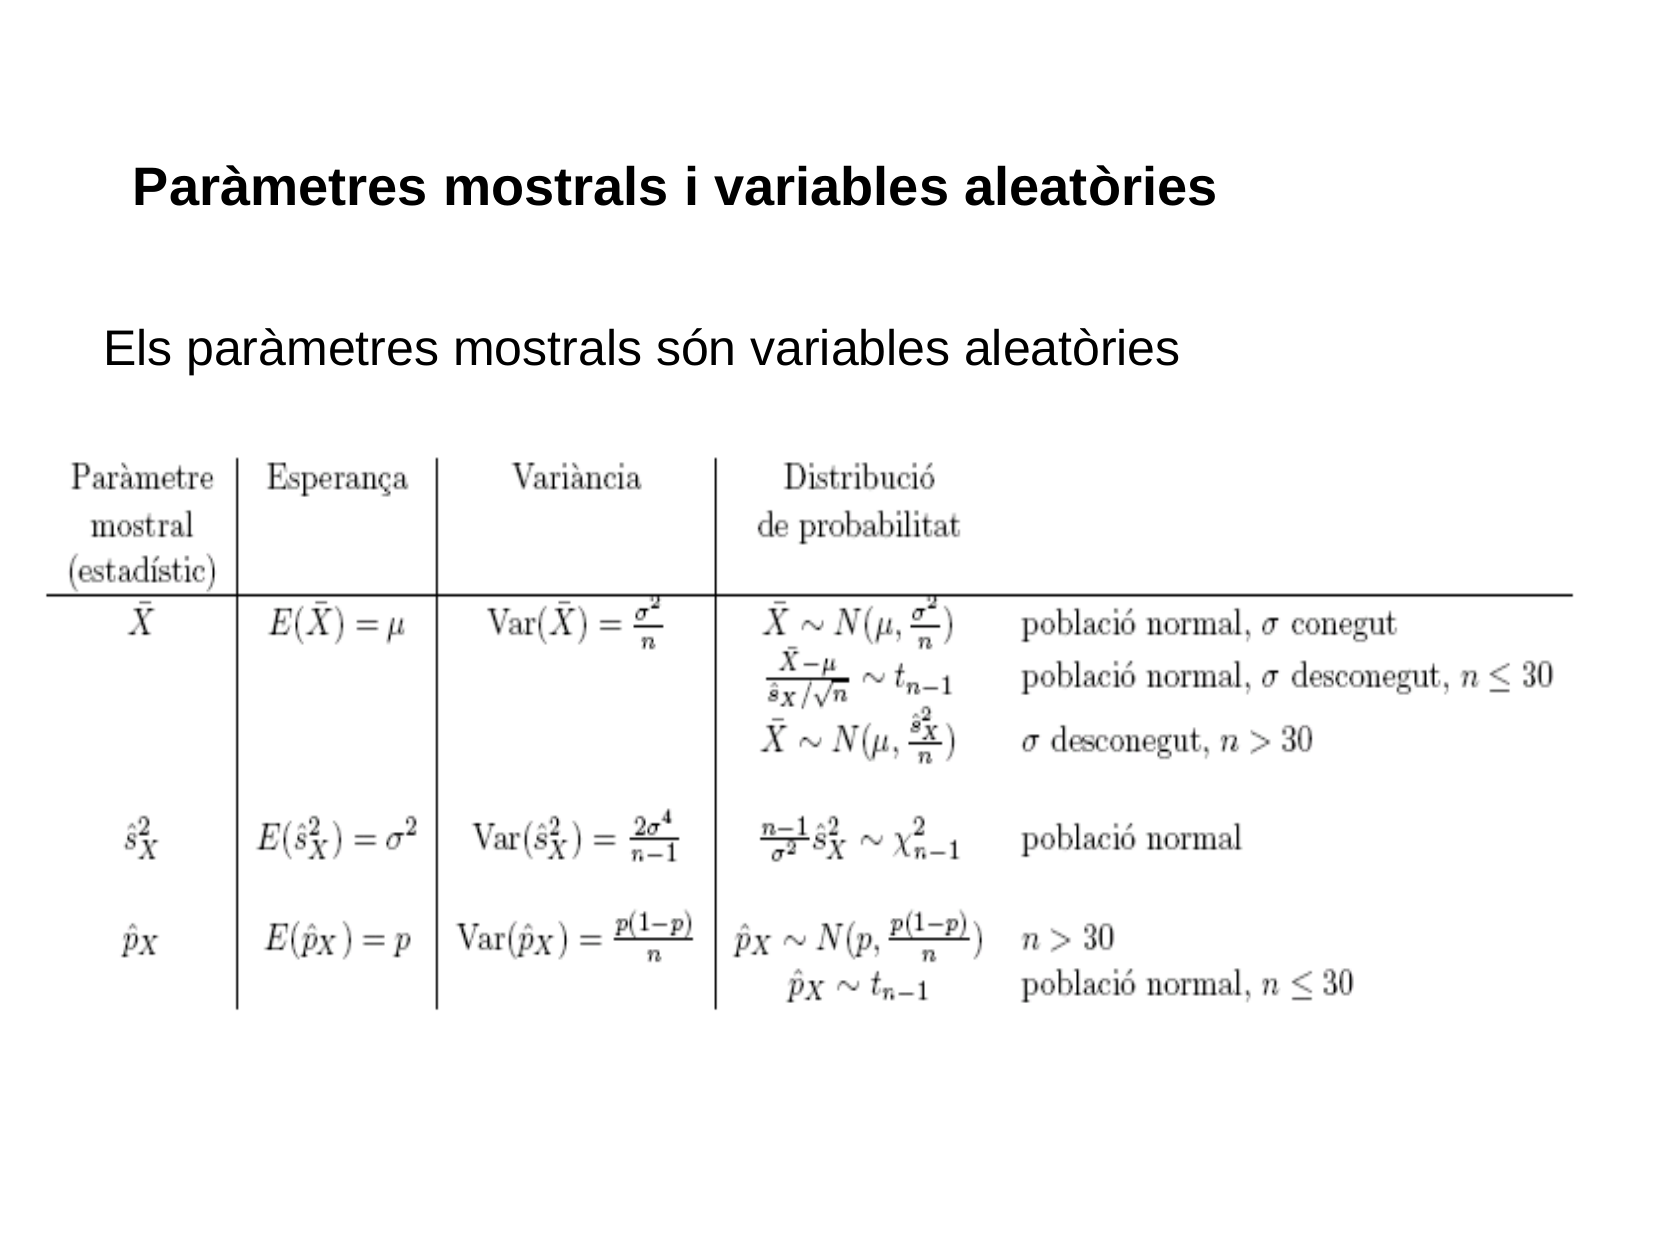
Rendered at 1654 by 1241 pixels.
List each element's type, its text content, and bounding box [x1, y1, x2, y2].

text_box Paràmetres mostrals i variables aleatòries [118, 149, 1270, 226]
picture [35, 442, 1601, 1034]
text_box Els paràmetres mostrals són variables aleatòries [88, 313, 1418, 384]
